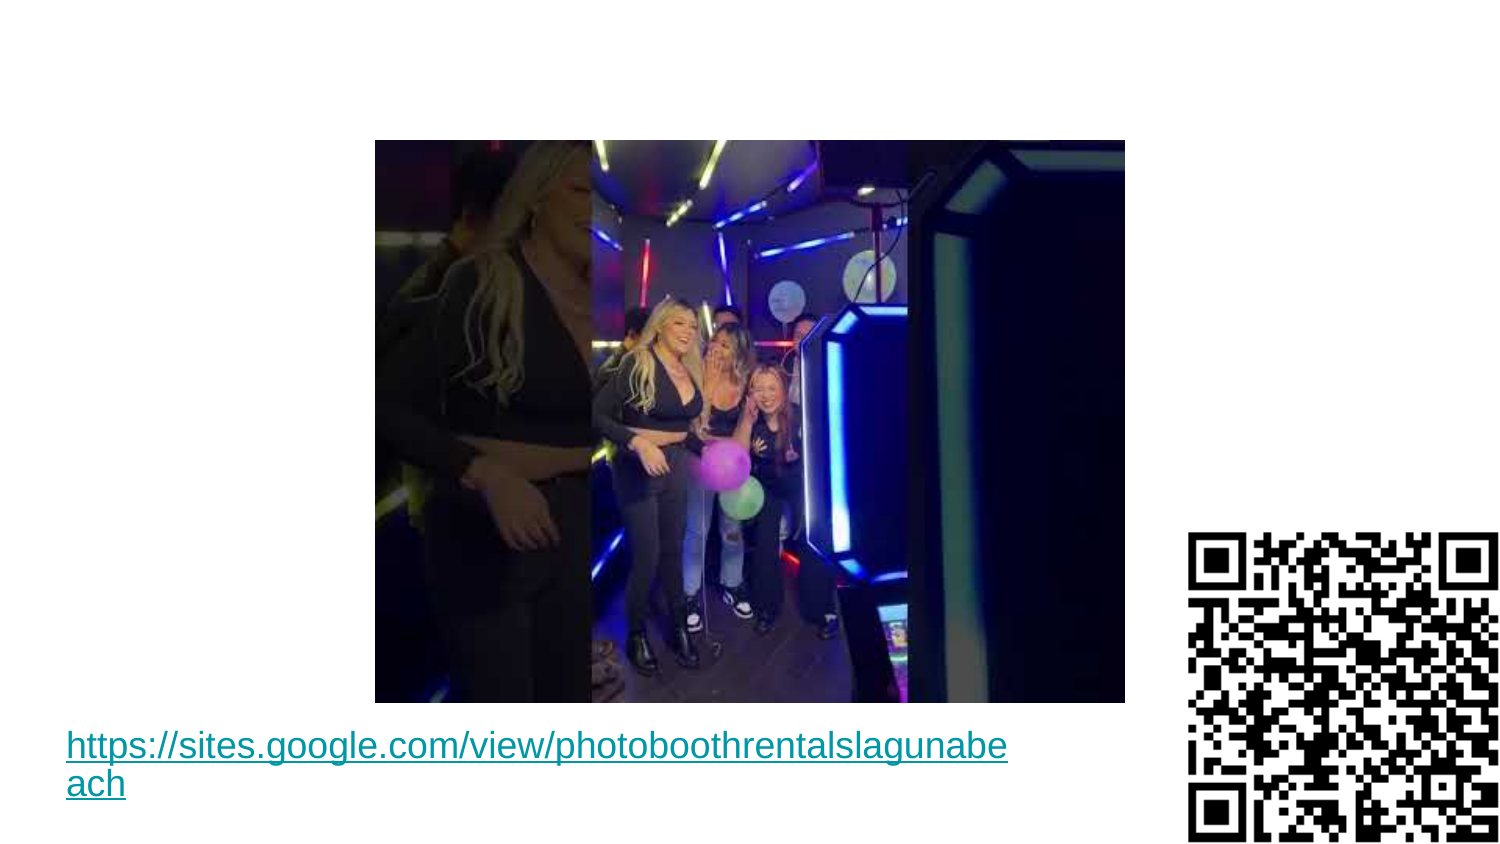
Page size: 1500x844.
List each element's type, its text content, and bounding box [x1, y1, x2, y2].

picture [375, 140, 1125, 704]
list https://sites.google.com/view/photoboothrentalslagunabeach [51, 694, 1036, 794]
picture [1187, 531, 1500, 844]
